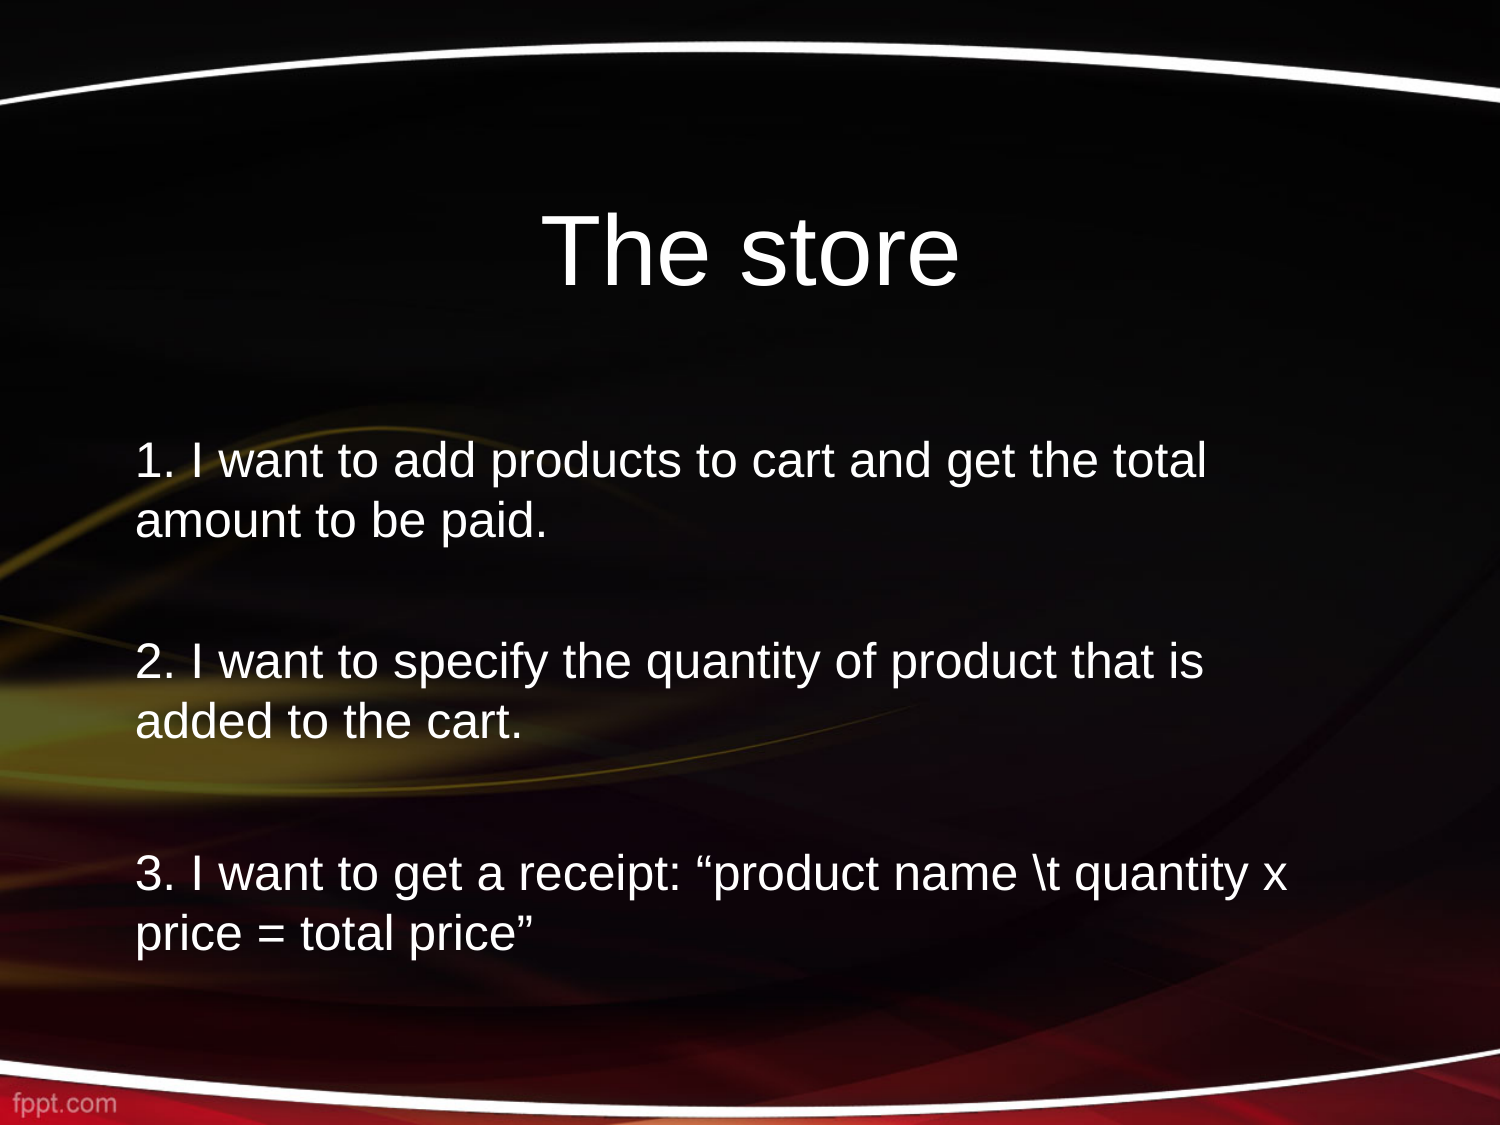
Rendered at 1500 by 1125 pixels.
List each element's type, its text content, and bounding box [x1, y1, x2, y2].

picture [0, 0, 1500, 1125]
text_box 1. I want to add products to cart and get the total amount to be paid. [120, 421, 1364, 586]
text_box 2. I want to specify the quantity of product that is added to the cart. [120, 620, 1364, 786]
list The store [65, 70, 1382, 421]
text_box 3. I want to get a receipt: “product name \t quantity x price = total price” [120, 833, 1364, 999]
